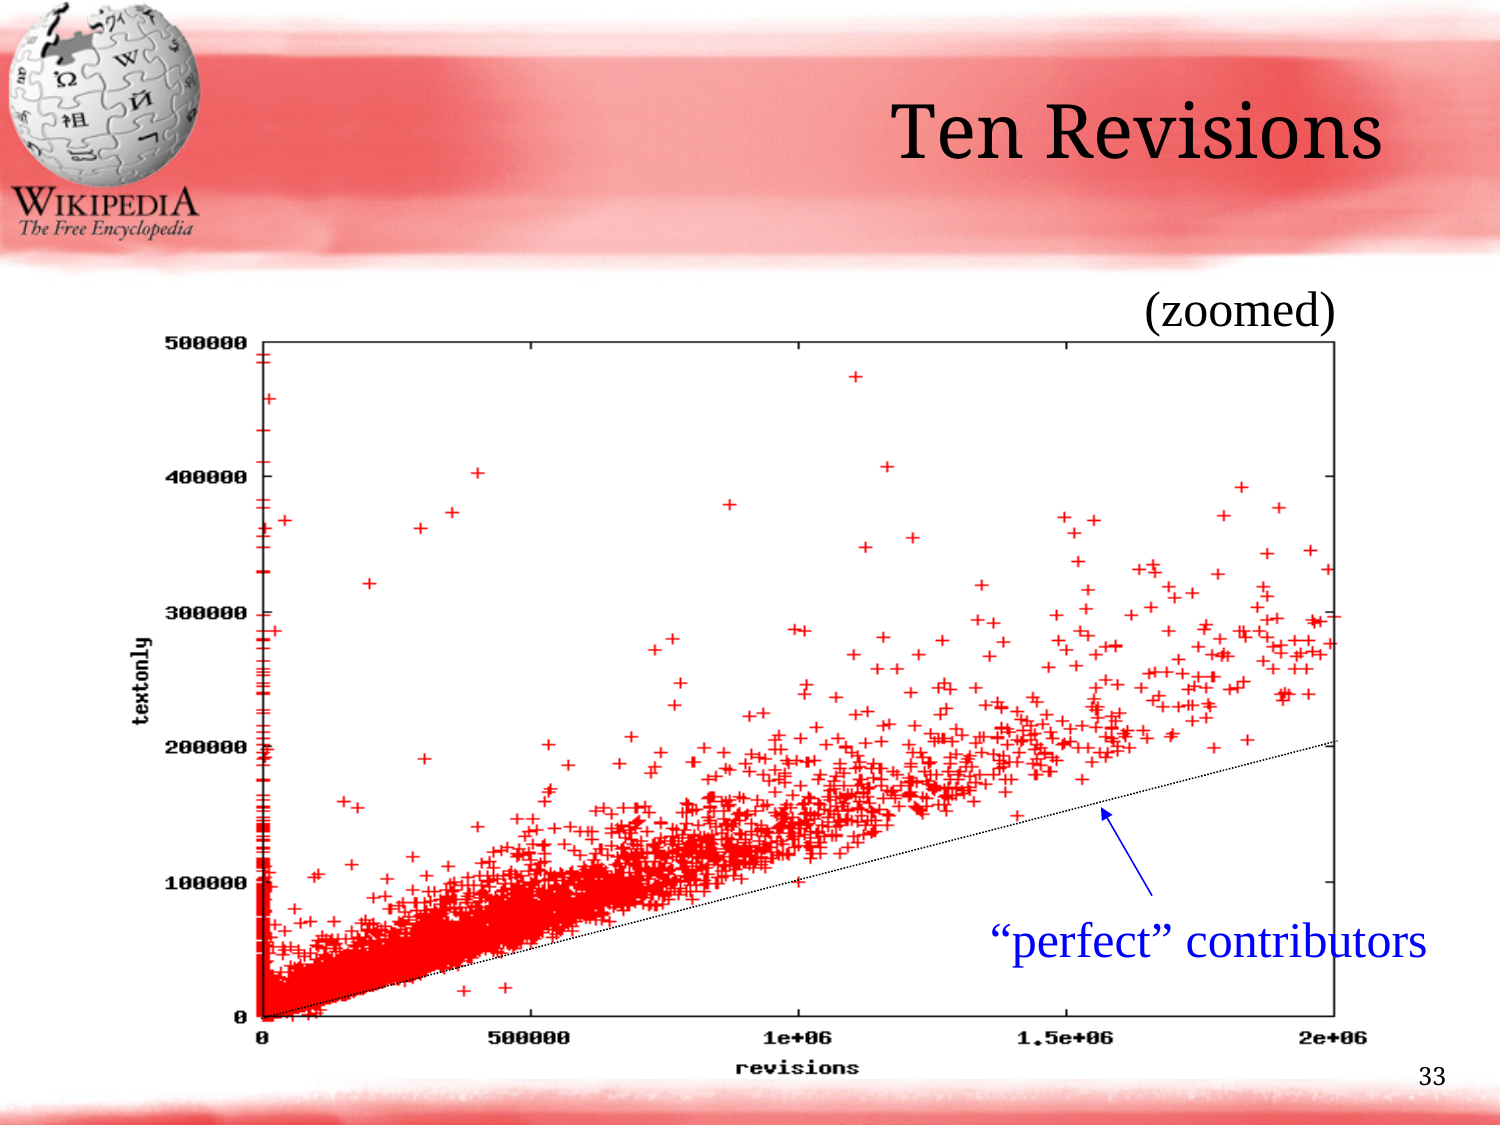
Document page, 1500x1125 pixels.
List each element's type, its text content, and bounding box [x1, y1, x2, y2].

text_box (zoomed)‏ [1129, 268, 1355, 342]
picture [0, 0, 1500, 1125]
title Ten Revisions [112, 37, 1385, 223]
text_box “perfect” contributors [974, 900, 1469, 973]
